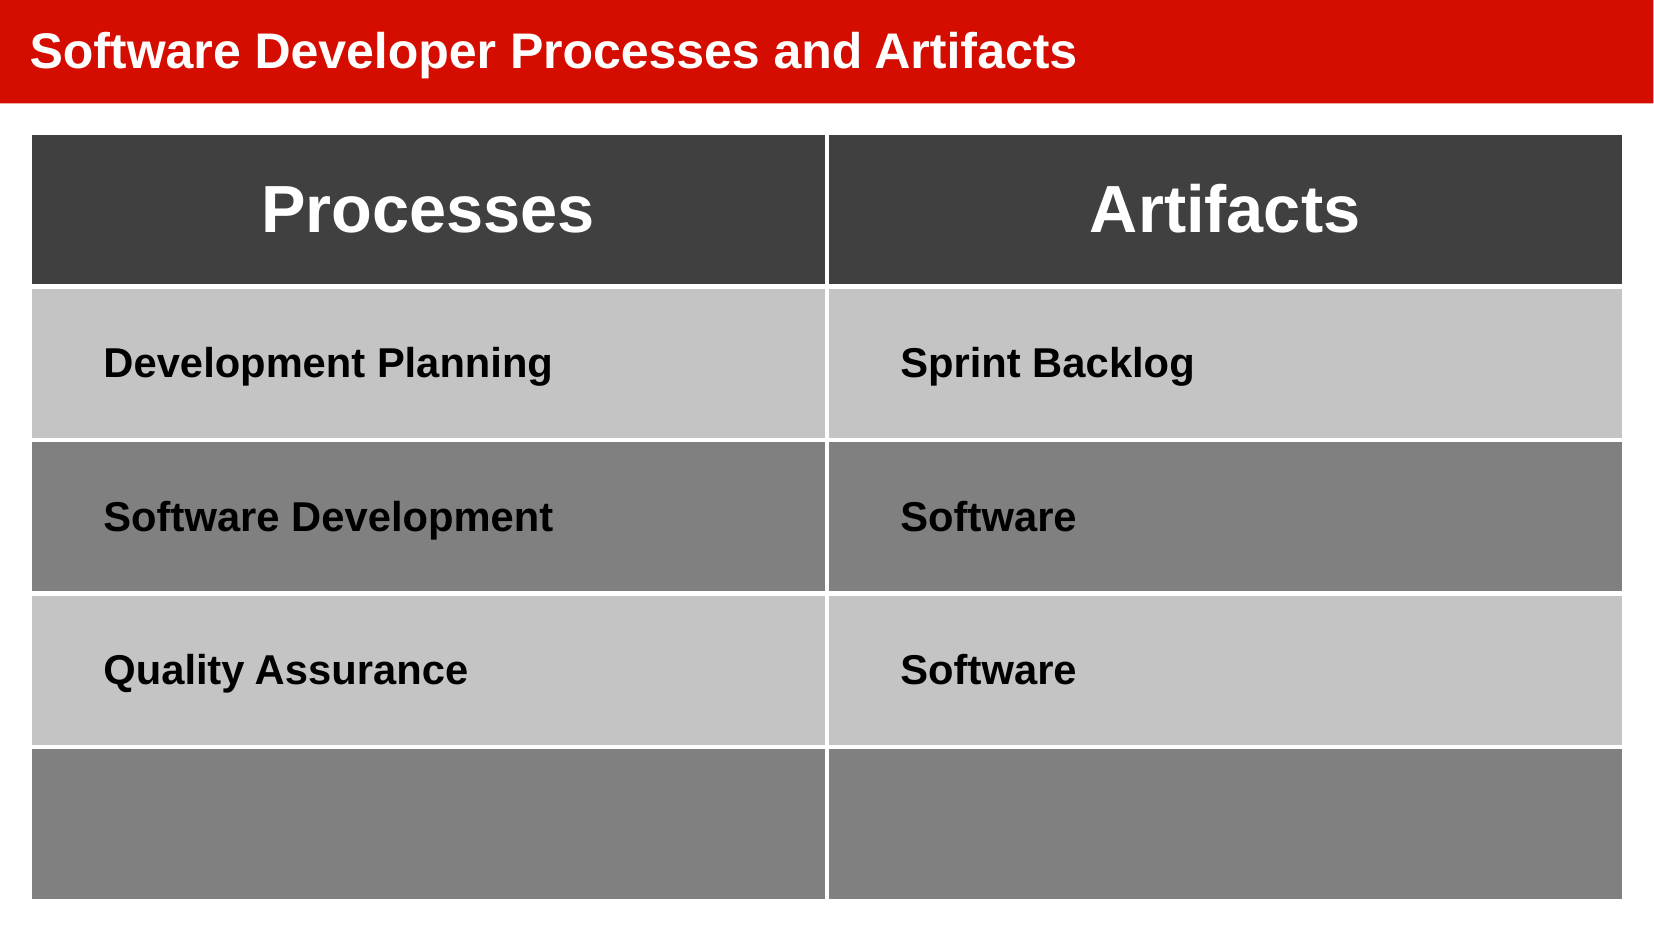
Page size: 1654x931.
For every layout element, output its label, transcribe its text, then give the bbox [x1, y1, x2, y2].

table_cell Software [829, 596, 1622, 745]
table_cell Development Planning [32, 289, 825, 438]
table_cell [829, 749, 1622, 899]
table_cell Quality Assurance [32, 596, 825, 745]
title Software Developer Processes and Artifacts [0, 0, 1654, 104]
table_cell Software Development [32, 442, 825, 591]
table_cell Sprint Backlog [829, 289, 1622, 438]
table_cell Software [829, 442, 1622, 591]
table_cell [32, 749, 825, 899]
table_header Artifacts [829, 135, 1622, 284]
table_header Processes [32, 135, 825, 284]
